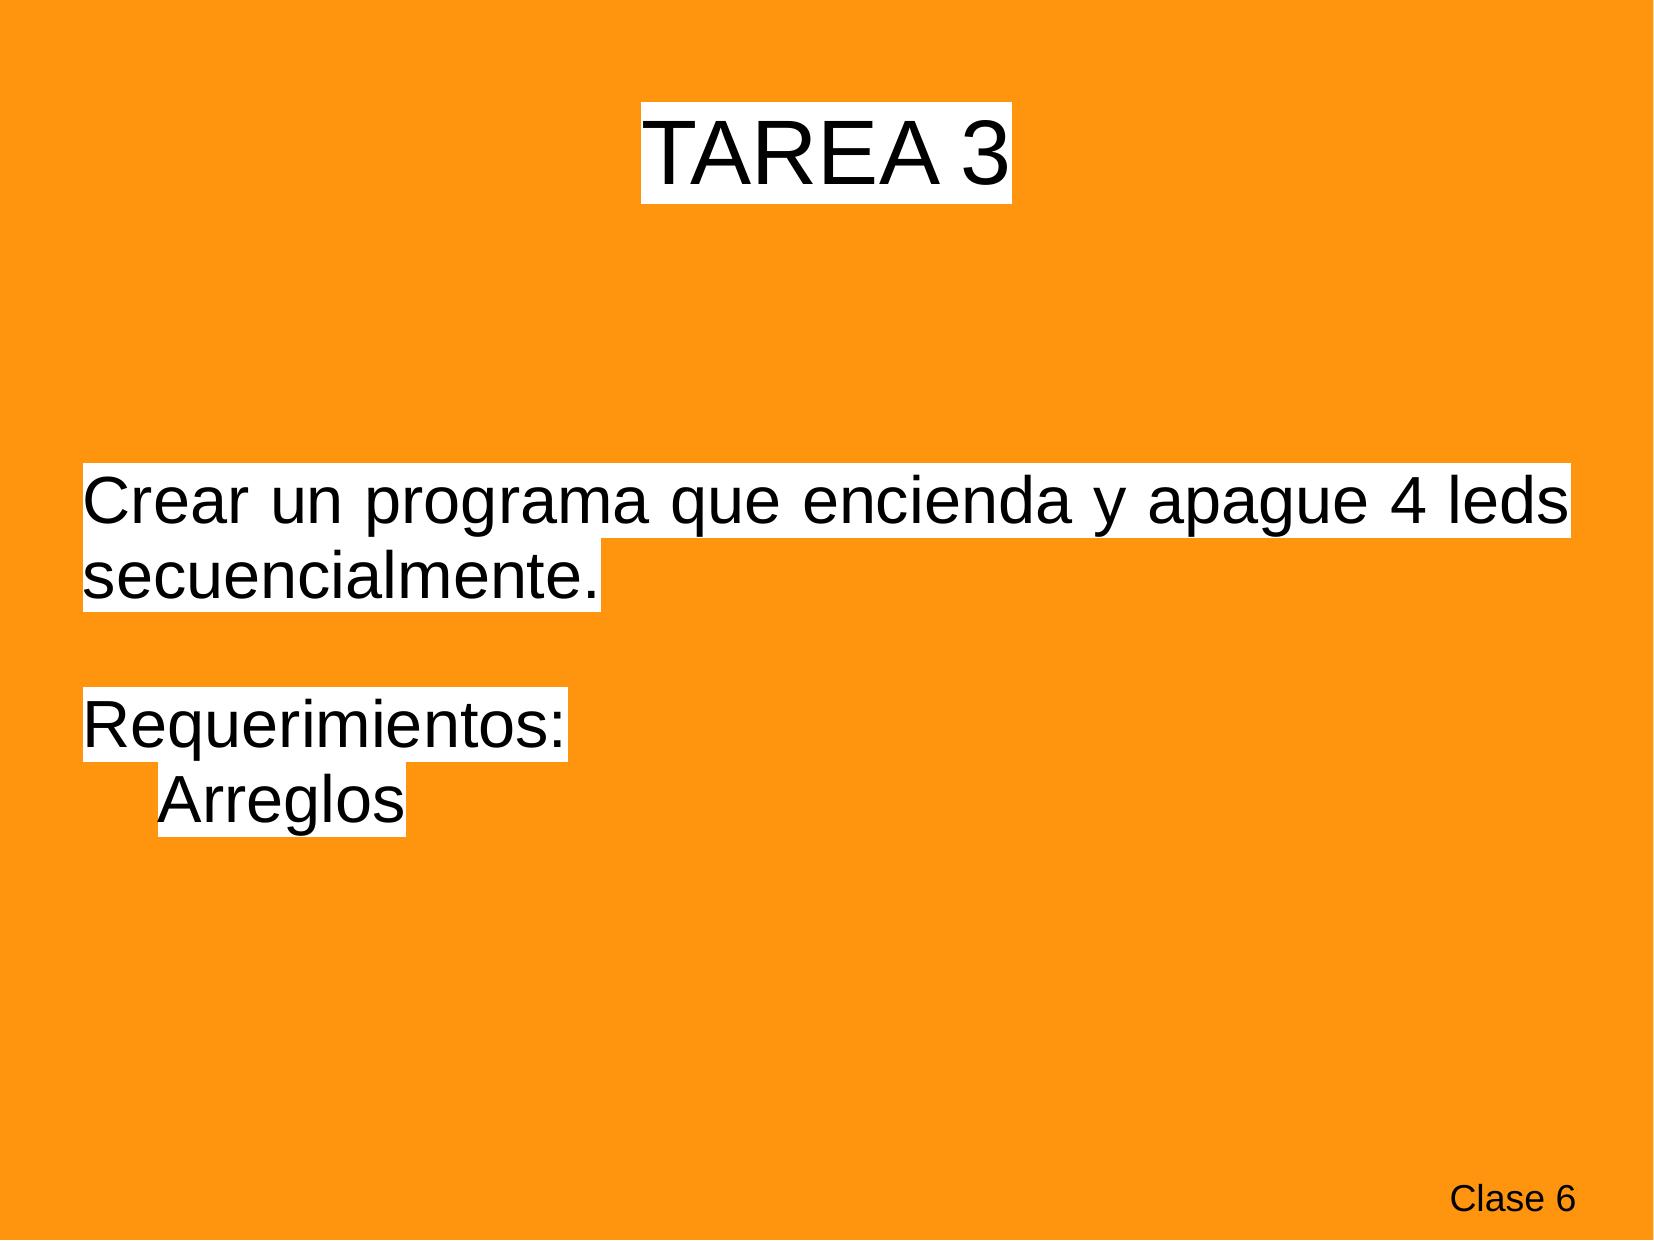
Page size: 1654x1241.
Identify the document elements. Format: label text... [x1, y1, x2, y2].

title TAREA 3 [82, 49, 1571, 257]
text_box Clase 6 [1434, 1170, 1592, 1227]
subtitle Crear un programa que encienda y apague 4 leds secuencialmente. Requerimientos: Arreglos [82, 290, 1571, 1010]
